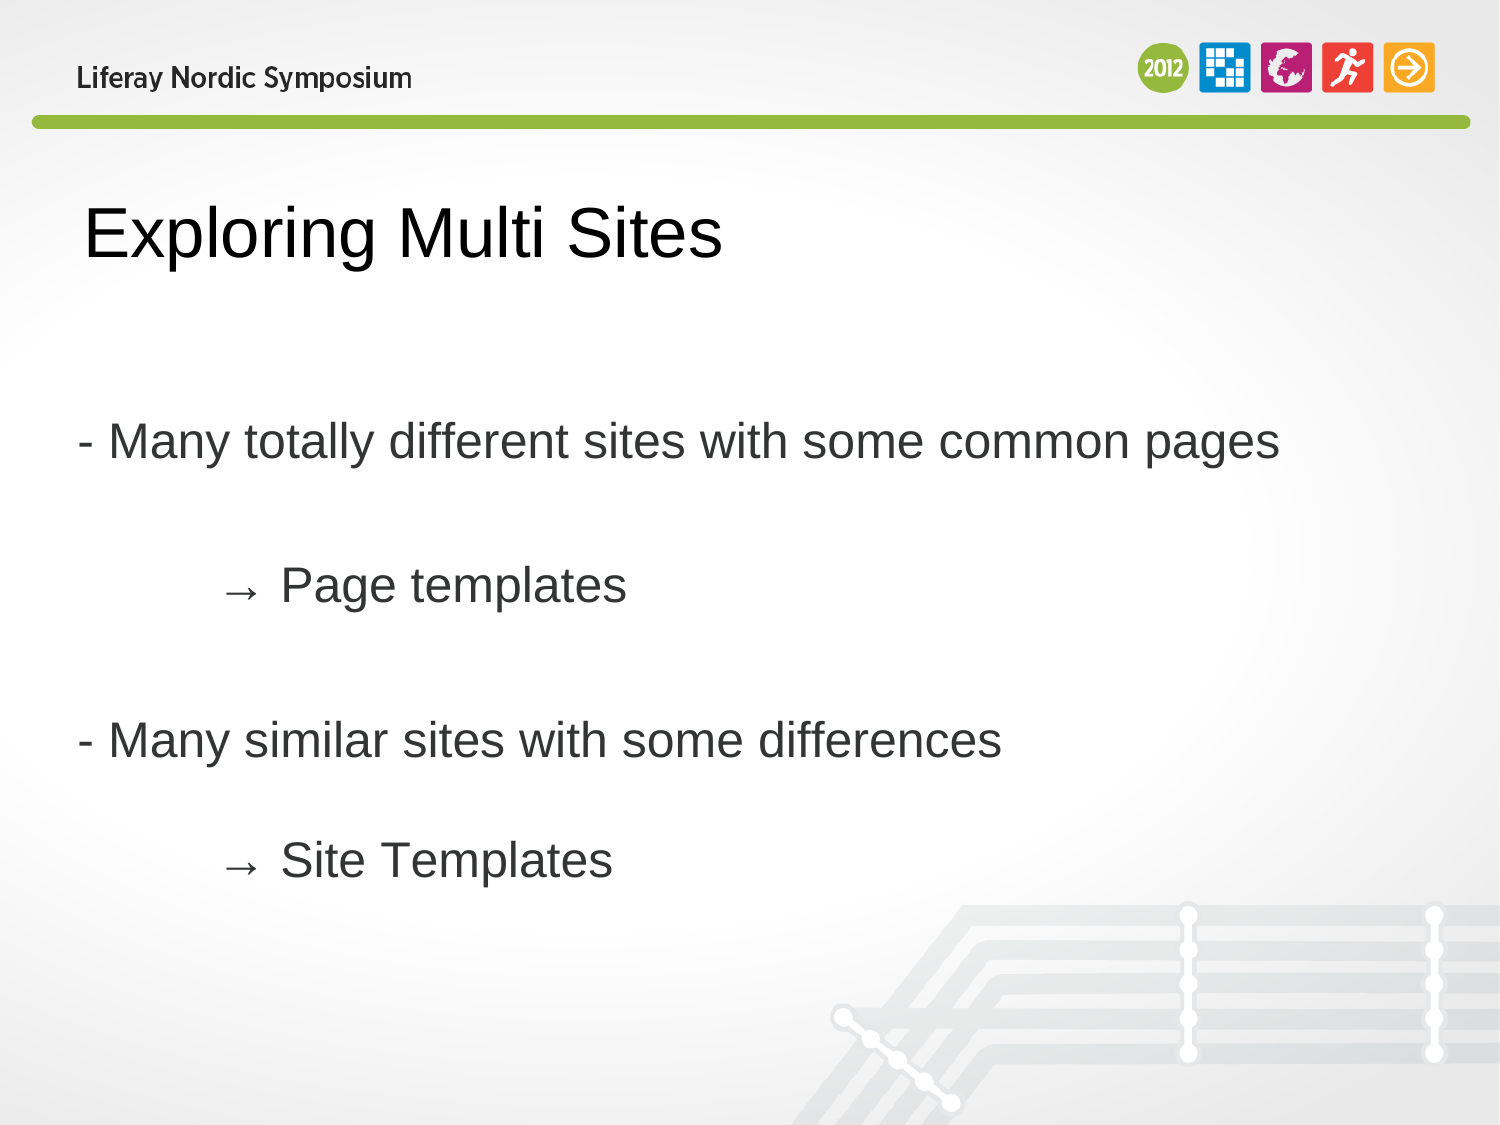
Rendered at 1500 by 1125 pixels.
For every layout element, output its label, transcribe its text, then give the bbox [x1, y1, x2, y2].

list - Many totally different sites with some common pages → Page templates - Many similar sites with some differences → Site Templates [62, 341, 1463, 1067]
title Exploring Multi Sites [68, 179, 1031, 305]
picture [0, 0, 1500, 1125]
